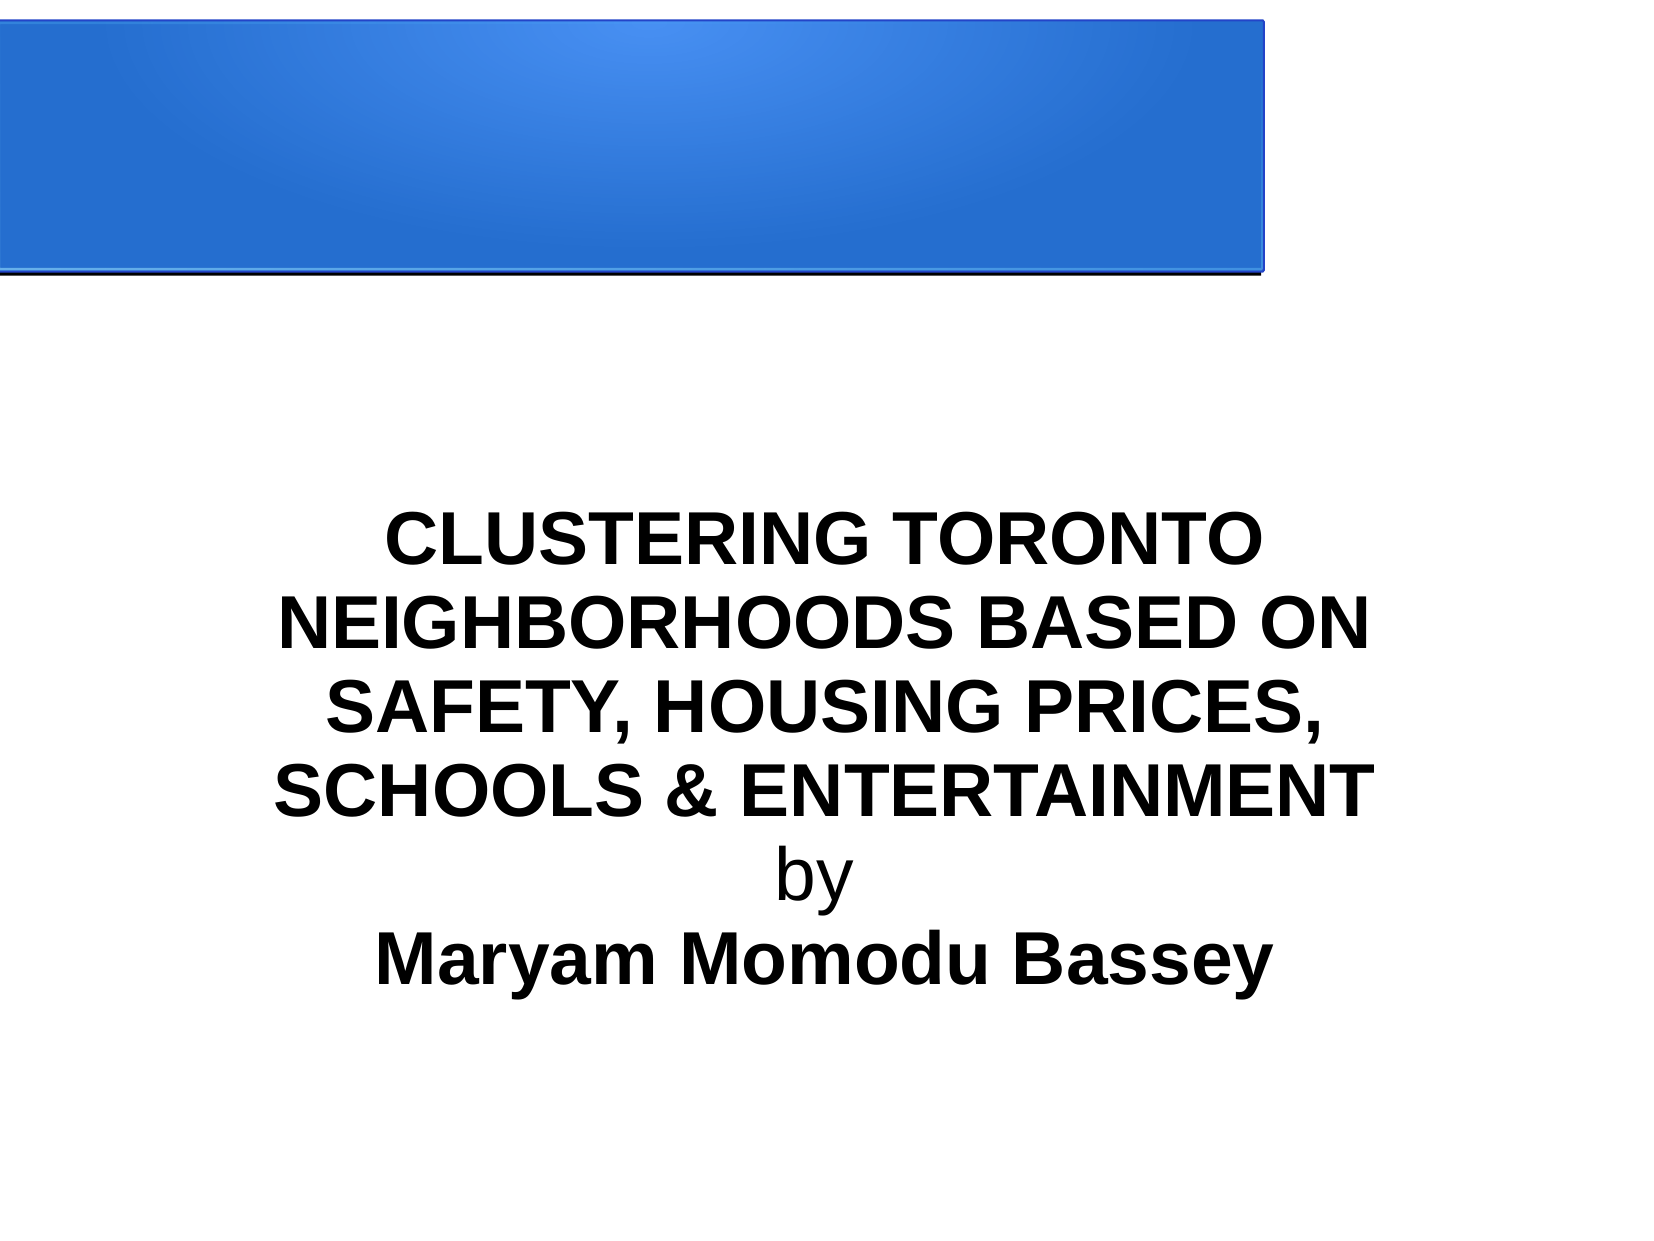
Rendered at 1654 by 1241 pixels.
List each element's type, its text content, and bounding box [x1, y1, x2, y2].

title [82, 49, 1571, 257]
subtitle CLUSTERING TORONTO NEIGHBORHOODS BASED ON SAFETY, HOUSING PRICES, SCHOOLS & ENTERTAINMENT by Maryam Momodu Bassey [165, 273, 1486, 1223]
